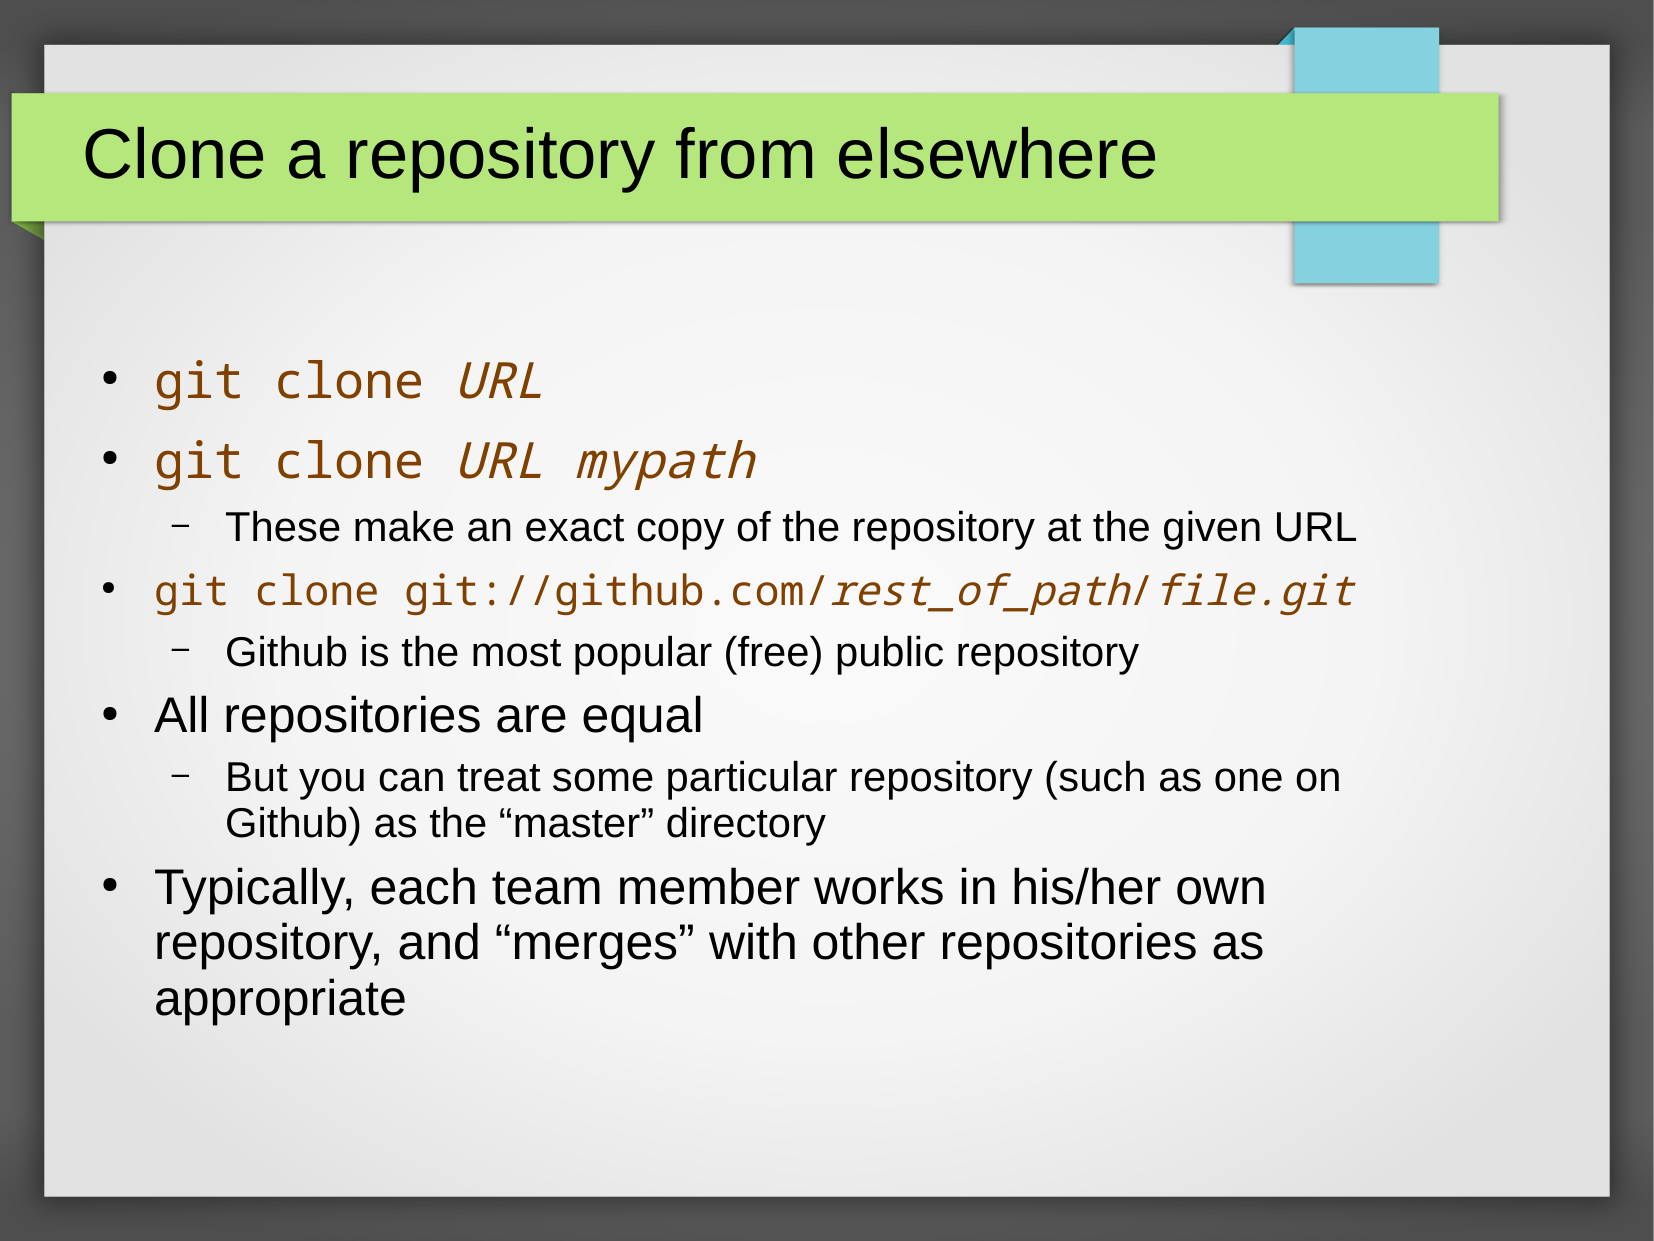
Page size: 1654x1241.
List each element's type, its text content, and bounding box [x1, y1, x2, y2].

picture [0, 0, 1654, 1241]
list git clone URL git clone URL mypath These make an exact copy of the repository at the given URL git clone git://github.com/rest_of_path/file.git Github is the most popular (free) public repository All repositories are equal But you can treat some particular repository (such as one on Github) as the “master” directory Typically, each team member works in his/her own repository, and “merges” with other repositories as appropriate [68, 337, 1431, 1119]
title Clone a repository from elsewhere [82, 94, 1264, 213]
